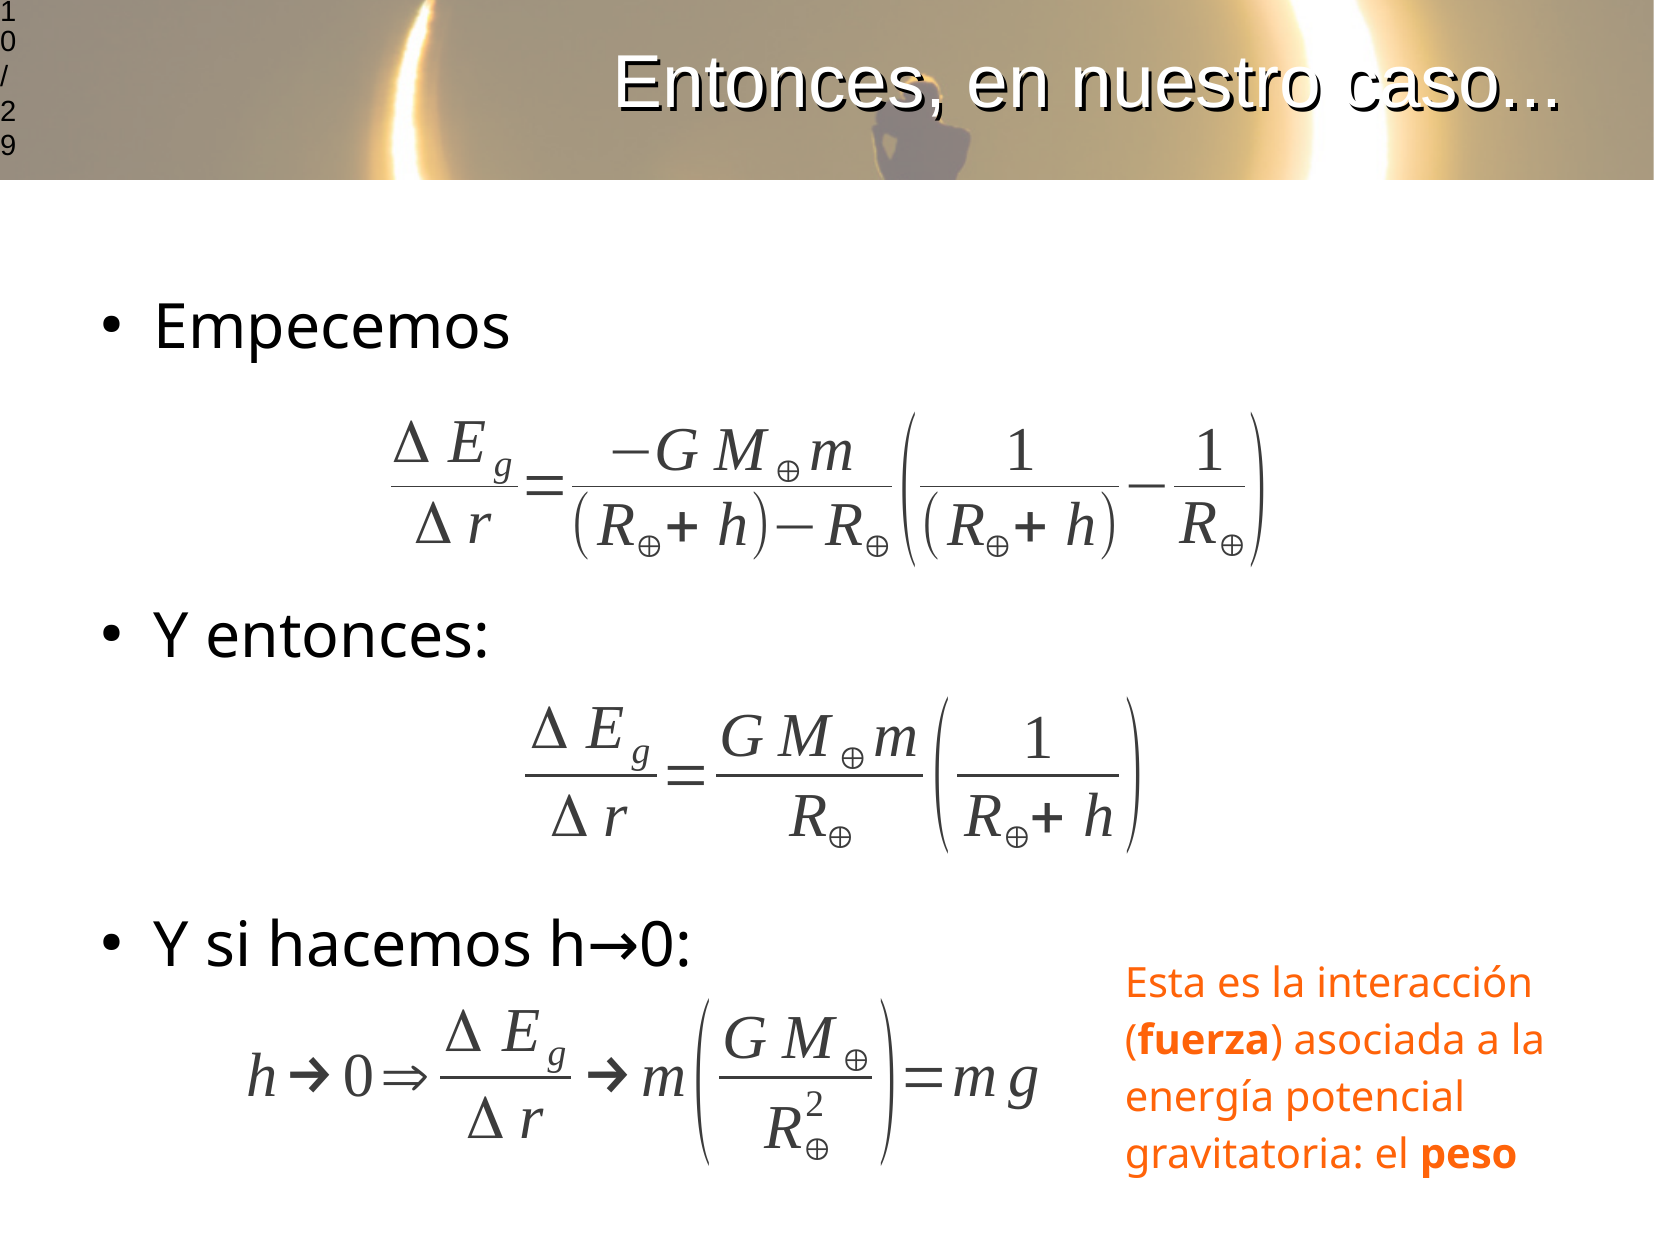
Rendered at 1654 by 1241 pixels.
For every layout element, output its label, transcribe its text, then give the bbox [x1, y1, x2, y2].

chart [382, 406, 1276, 571]
chart [515, 692, 1153, 859]
title Entonces, en nuestro caso... [75, 19, 1563, 150]
chart [238, 994, 1051, 1170]
list Empecemos Y entonces: Y si hacemos h→0: [82, 290, 1538, 1141]
picture [0, 0, 1654, 180]
text_box Esta es la interacción (fuerza) asociada a la energía potencial gravitatoria: el peso [1110, 944, 1606, 1185]
